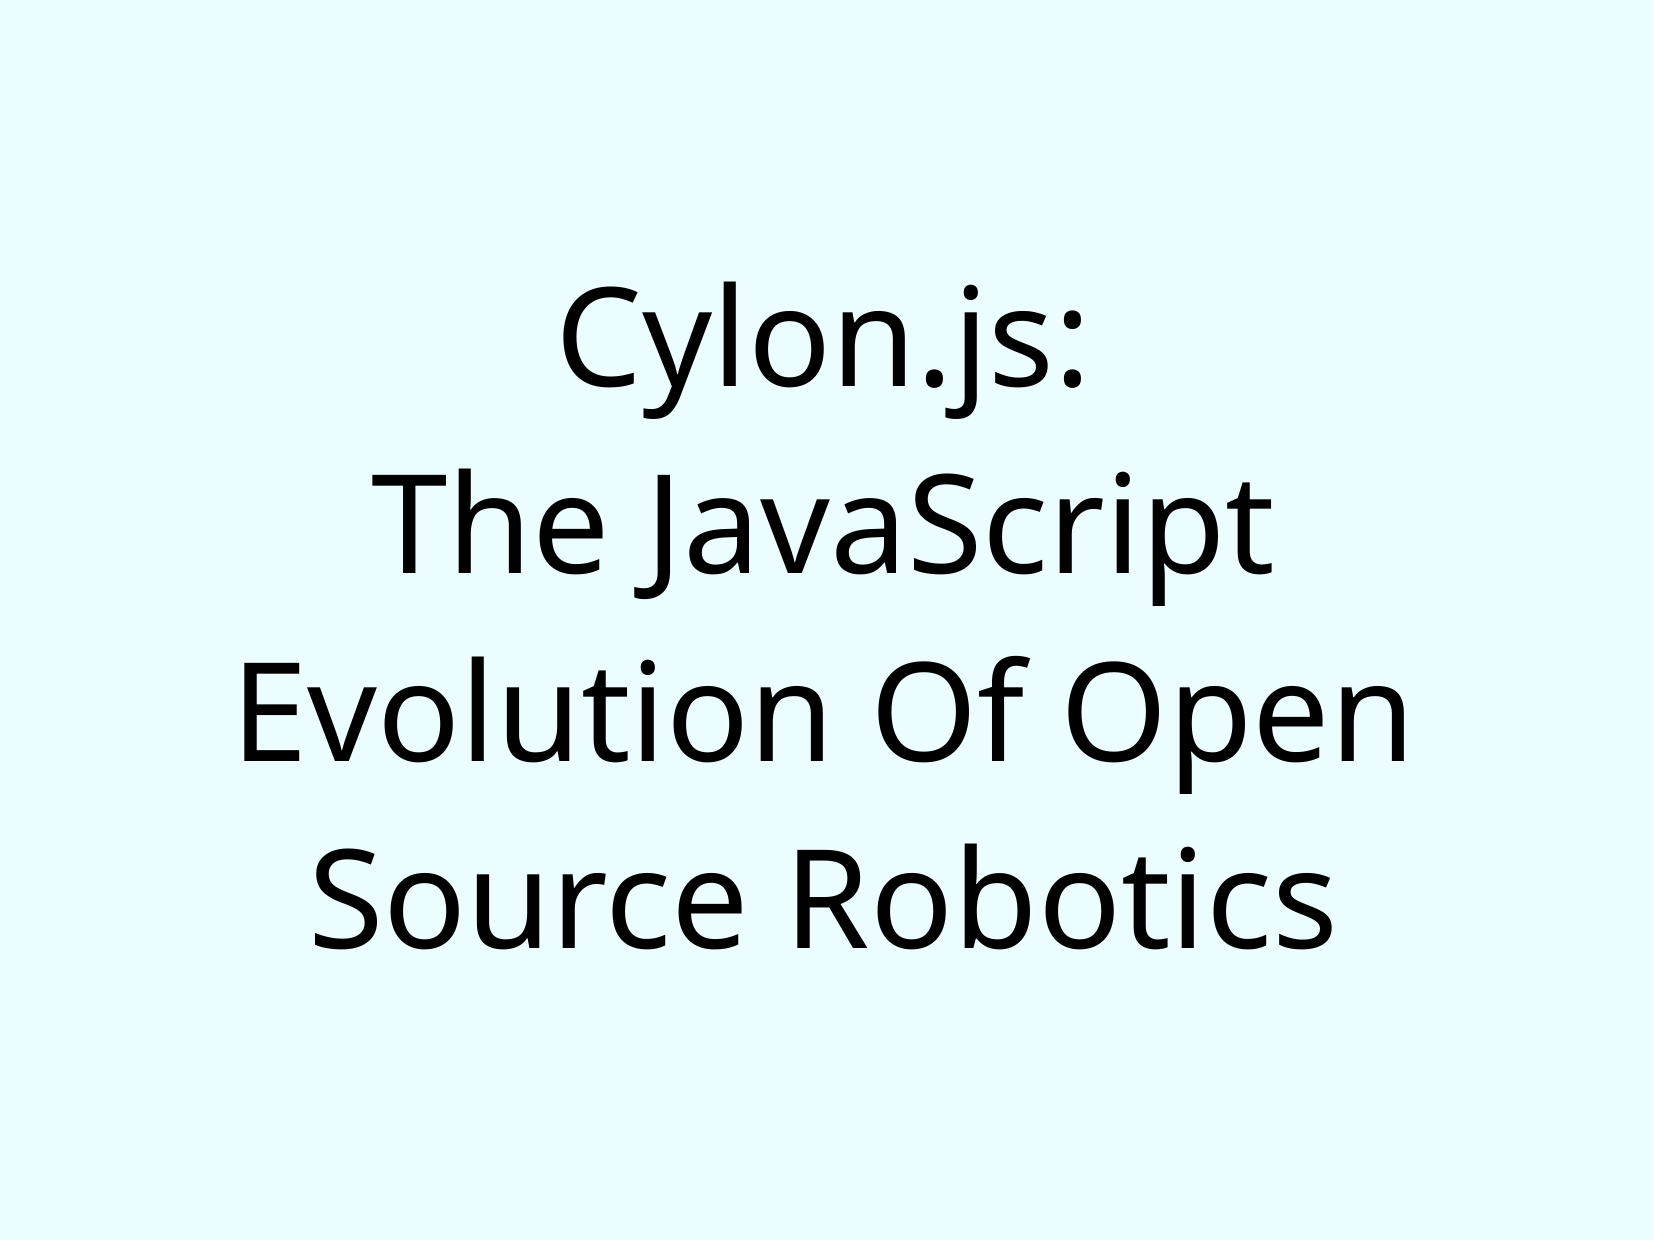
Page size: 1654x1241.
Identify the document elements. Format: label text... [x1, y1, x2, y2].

text_box Cylon.js: The JavaScript Evolution Of Open Source Robotics [79, 14, 1568, 1215]
